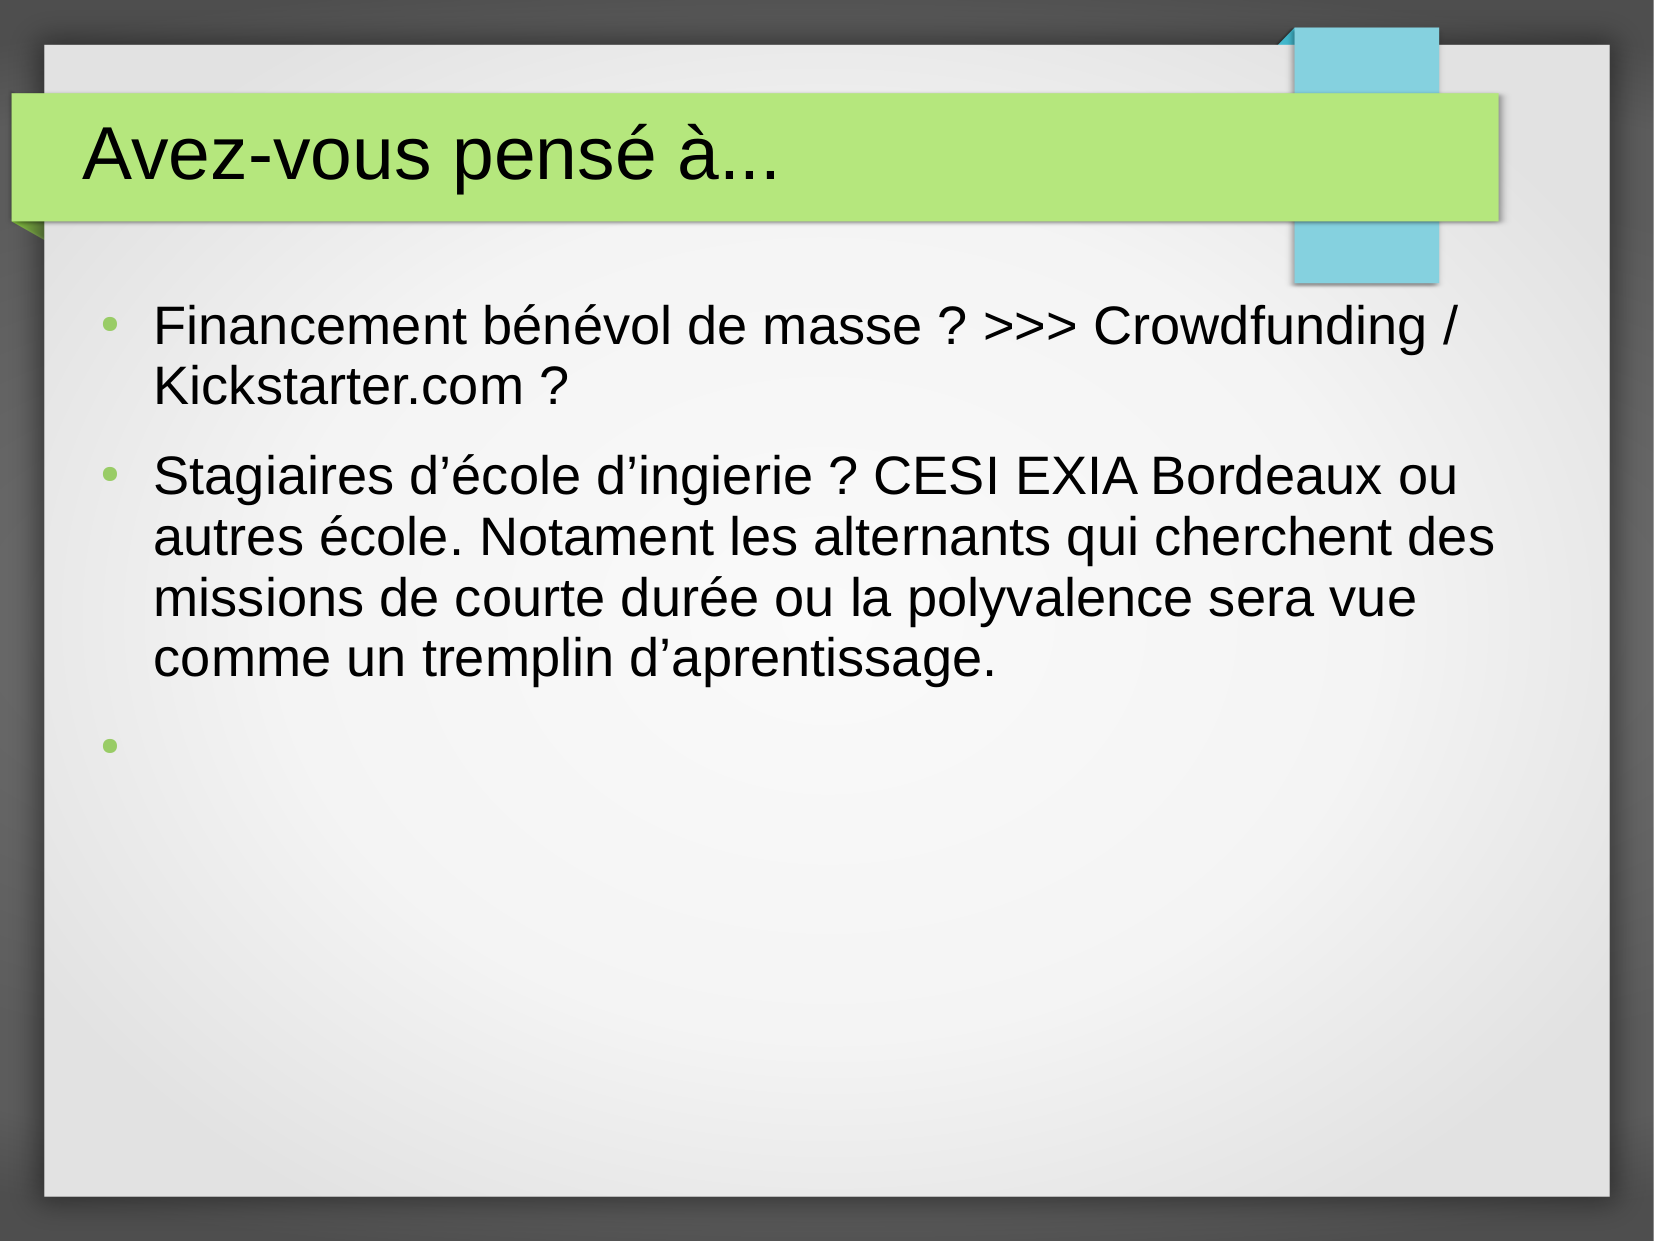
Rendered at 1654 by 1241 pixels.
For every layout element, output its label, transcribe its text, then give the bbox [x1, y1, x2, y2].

title Avez-vous pensé à... [82, 94, 1264, 213]
list Financement bénévol de masse ? >>> Crowdfunding / Kickstarter.com ? Stagiaires d’école d’ingierie ? CESI EXIA Bordeaux ou autres école. Notament les alternants qui cherchent des missions de courte durée ou la polyvalence sera vue comme un tremplin d’aprentissage. [82, 295, 1571, 1015]
picture [0, 0, 1654, 1241]
